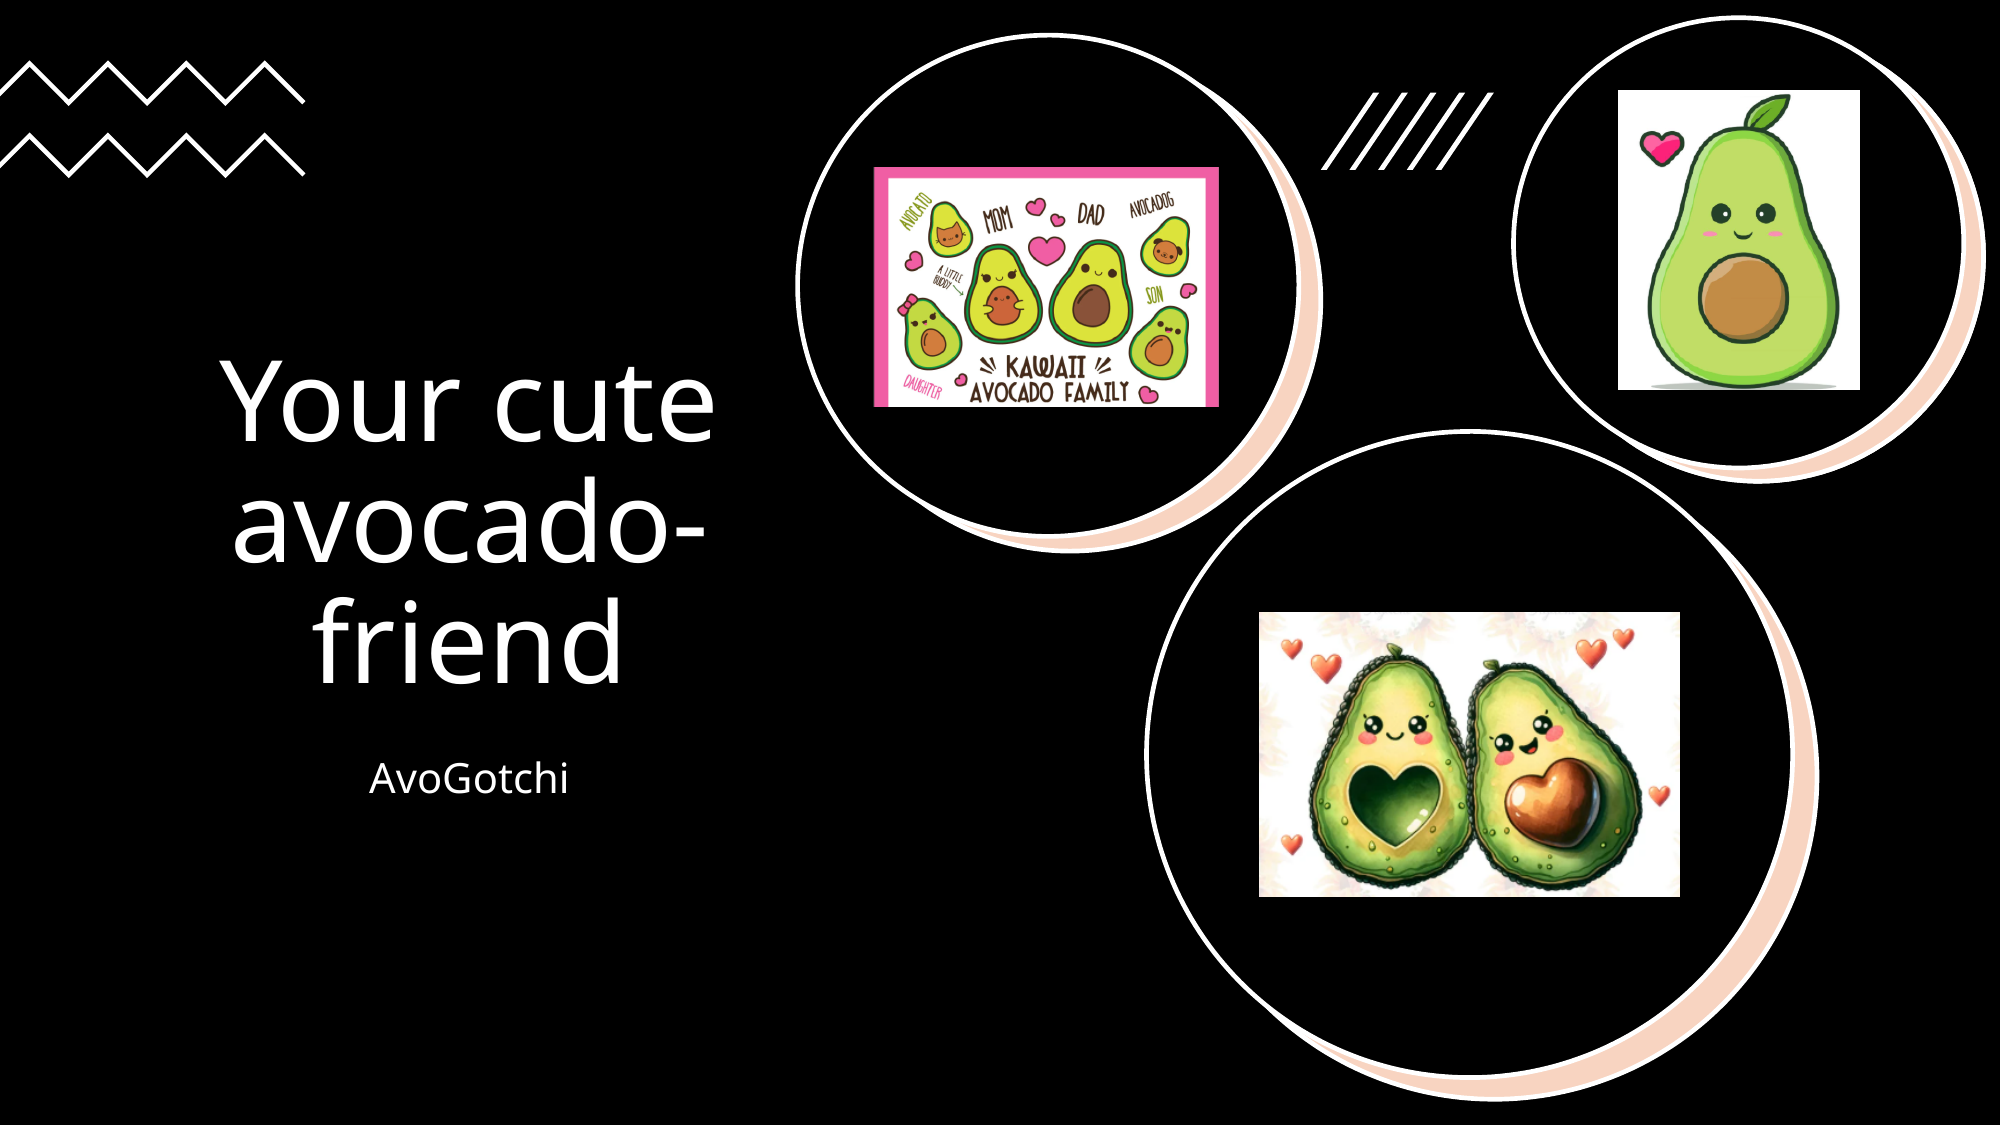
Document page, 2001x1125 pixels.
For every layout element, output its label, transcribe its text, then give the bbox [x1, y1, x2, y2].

title Your cute avocado-friend [172, 166, 767, 716]
subtitle AvoGotchi [172, 749, 767, 1042]
text_box [0, 0, 2000, 1125]
picture [1259, 612, 1680, 897]
picture [873, 167, 1219, 407]
picture [1618, 90, 1860, 390]
